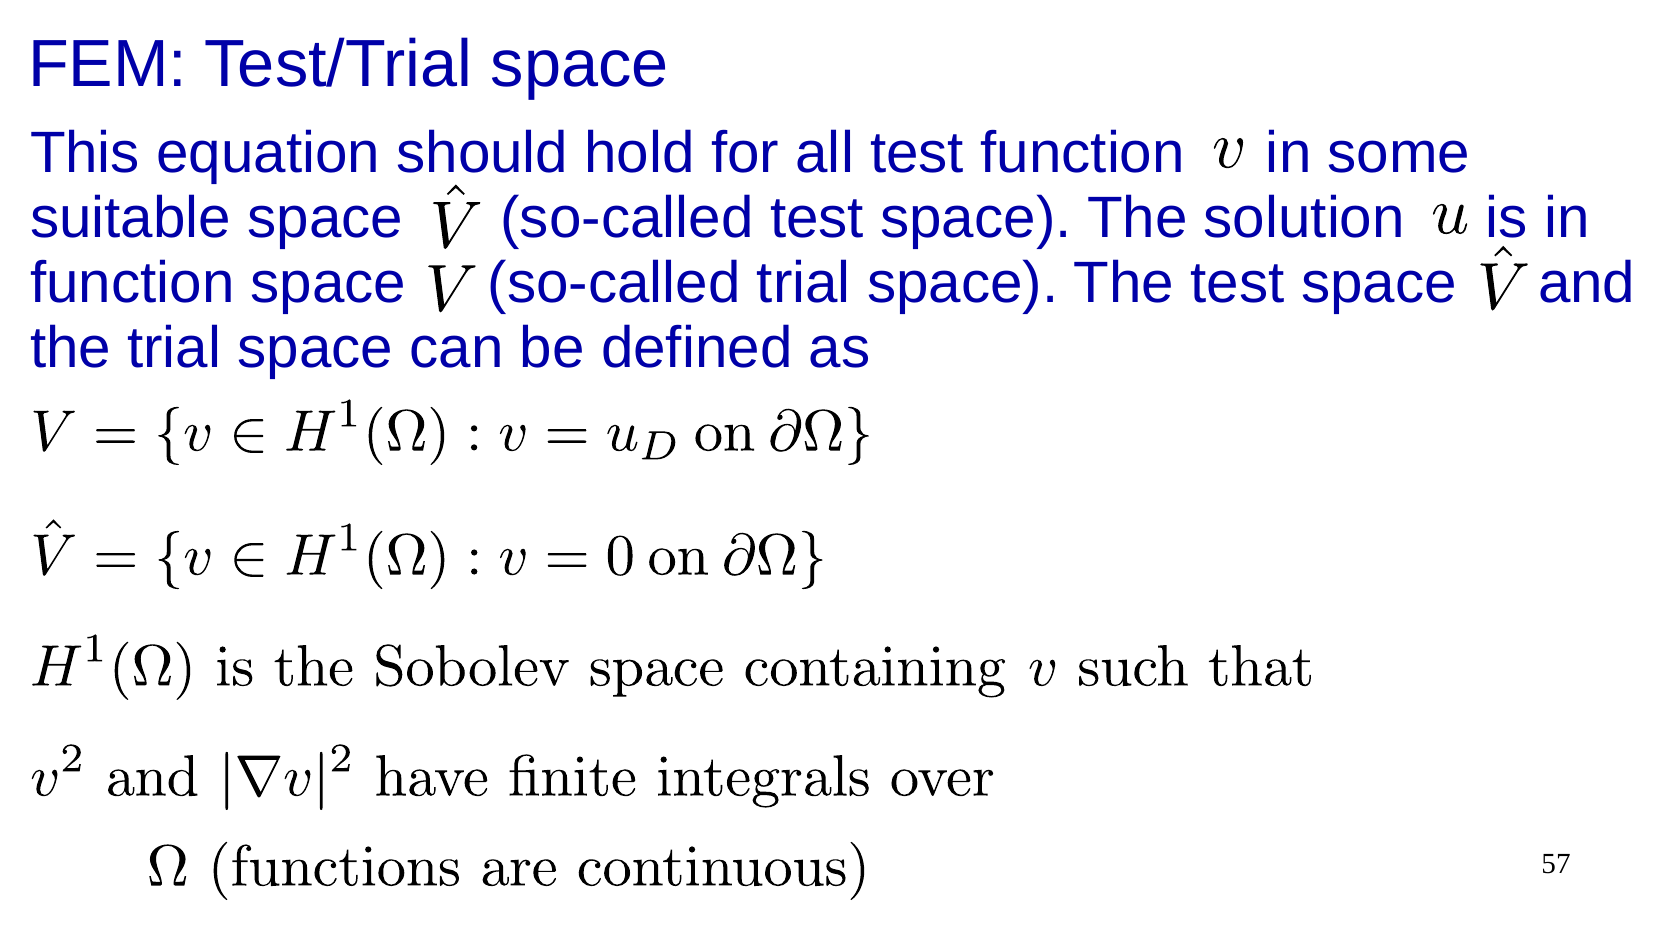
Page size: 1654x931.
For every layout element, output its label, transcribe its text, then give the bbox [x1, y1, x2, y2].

list This equation should hold for all test function in some suitable space (so-called test space). The solution is in function space (so-called trial space). The test space and the trial space can be defined as [30, 120, 1645, 916]
text_box [30, 744, 995, 811]
text_box [30, 519, 827, 590]
text_box [1211, 137, 1247, 169]
text_box [1476, 245, 1531, 311]
text_box [429, 184, 483, 250]
text_box [30, 399, 873, 466]
text_box [424, 265, 478, 313]
title FEM: Test/Trial space [28, 21, 1626, 106]
text_box [146, 841, 871, 901]
text_box [30, 634, 1315, 700]
text_box [1430, 203, 1470, 235]
